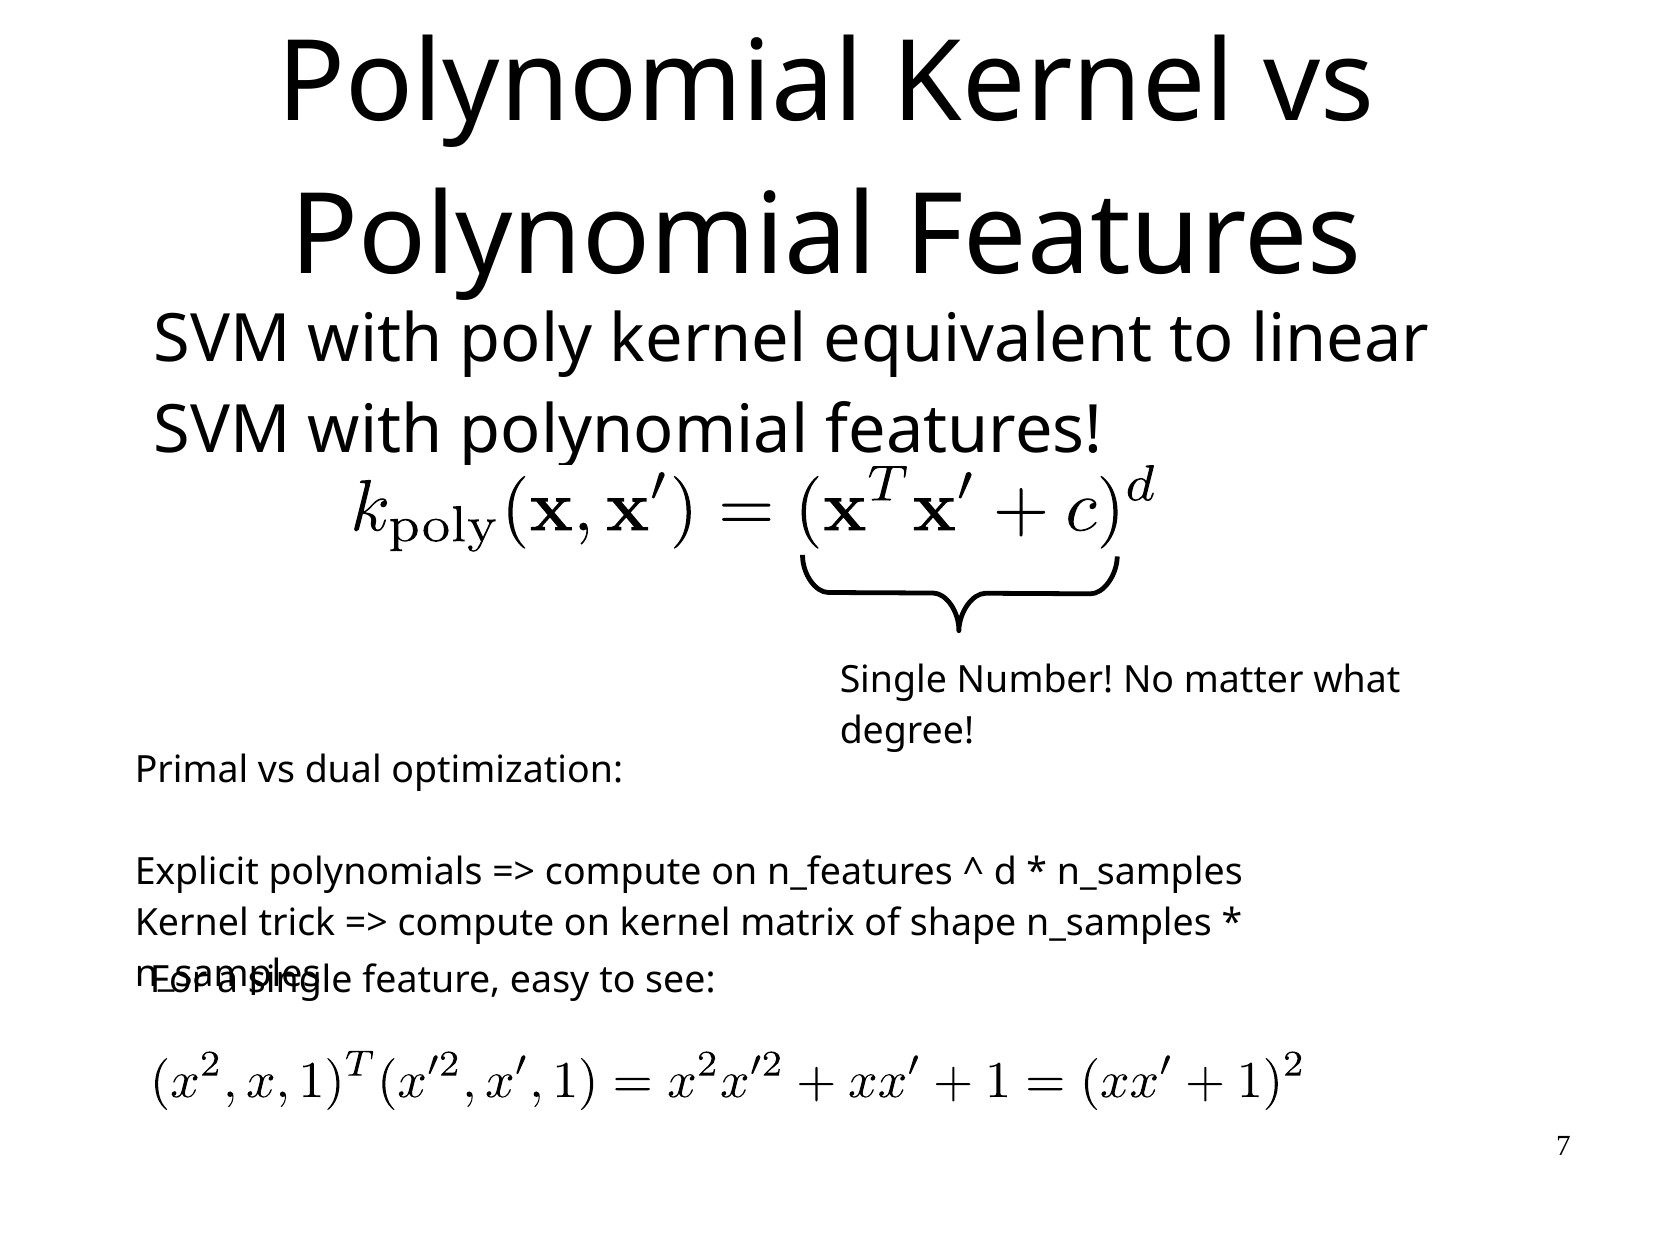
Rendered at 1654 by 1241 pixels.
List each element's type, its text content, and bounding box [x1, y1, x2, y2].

text_box [150, 1050, 1304, 1111]
text_box For a single feature, easy to see: [135, 945, 841, 998]
title Polynomial Kernel vs Polynomial Features [82, 40, 1571, 266]
list SVM with poly kernel equivalent to linear SVM with polynomial features! [82, 290, 1571, 1010]
text_box Single Number! No matter what degree! [825, 645, 1516, 736]
text_box [350, 465, 1156, 552]
text_box Primal vs dual optimization: Explicit polynomials => compute on n_features ^ d * n_samples Kernel trick => compute on kernel matrix of shape n_samples * n_samples [120, 735, 1351, 901]
